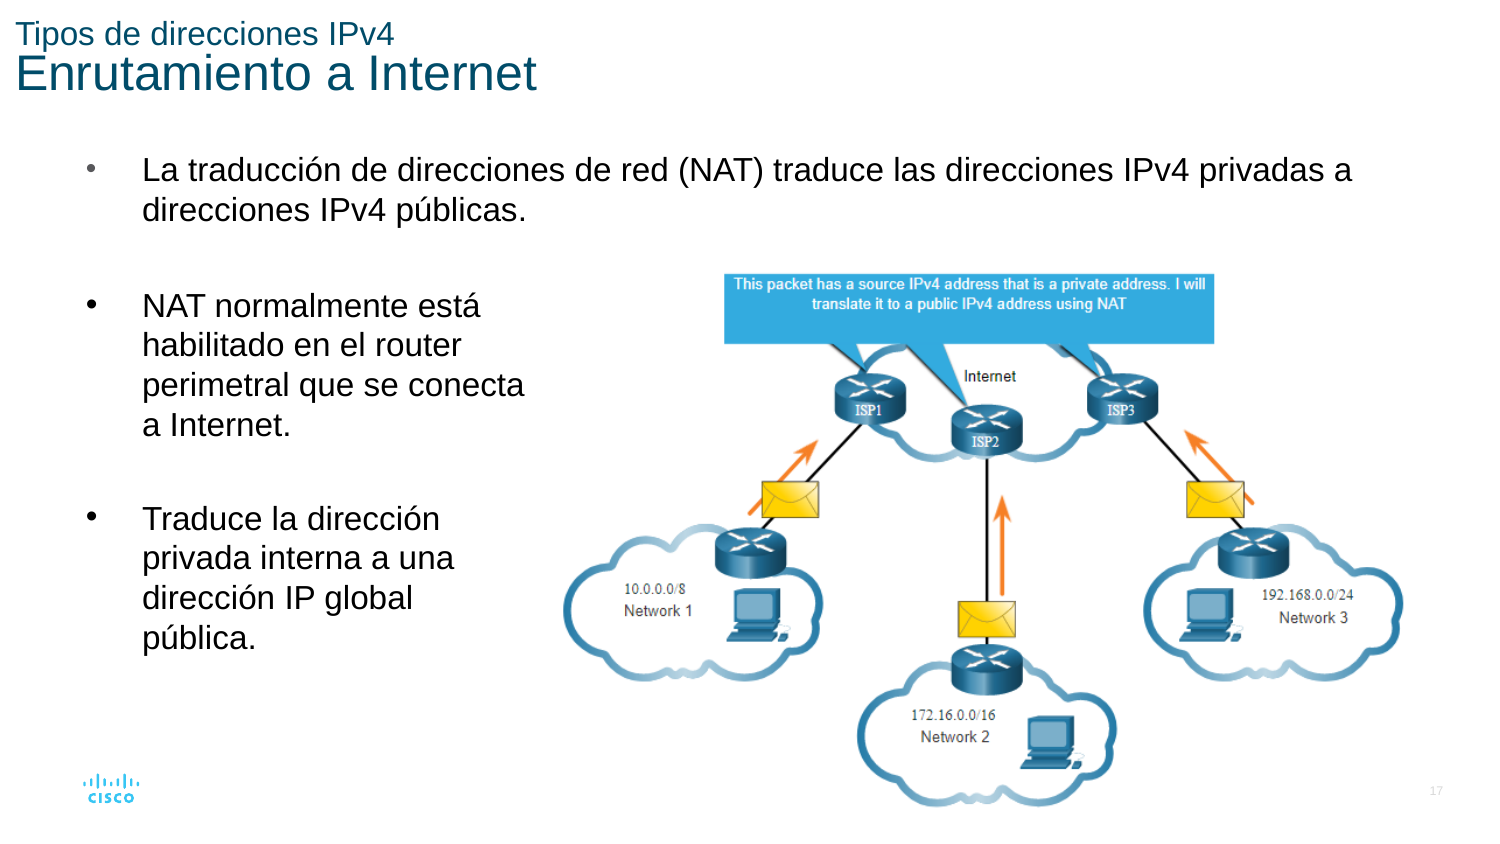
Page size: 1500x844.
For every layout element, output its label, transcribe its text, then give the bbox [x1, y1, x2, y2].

title Tipos de direcciones IPv4 Enrutamiento a Internet [0, 0, 1369, 121]
picture [547, 259, 1415, 825]
text_box NAT normalmente está habilitado en el router perimetral que se conecta a Internet. Traduce la dirección privada interna a una dirección IP global pública. [70, 276, 547, 781]
list La traducción de direcciones de red (NAT) traduce las direcciones IPv4 privadas a direcciones IPv4 públicas. [70, 140, 1430, 260]
